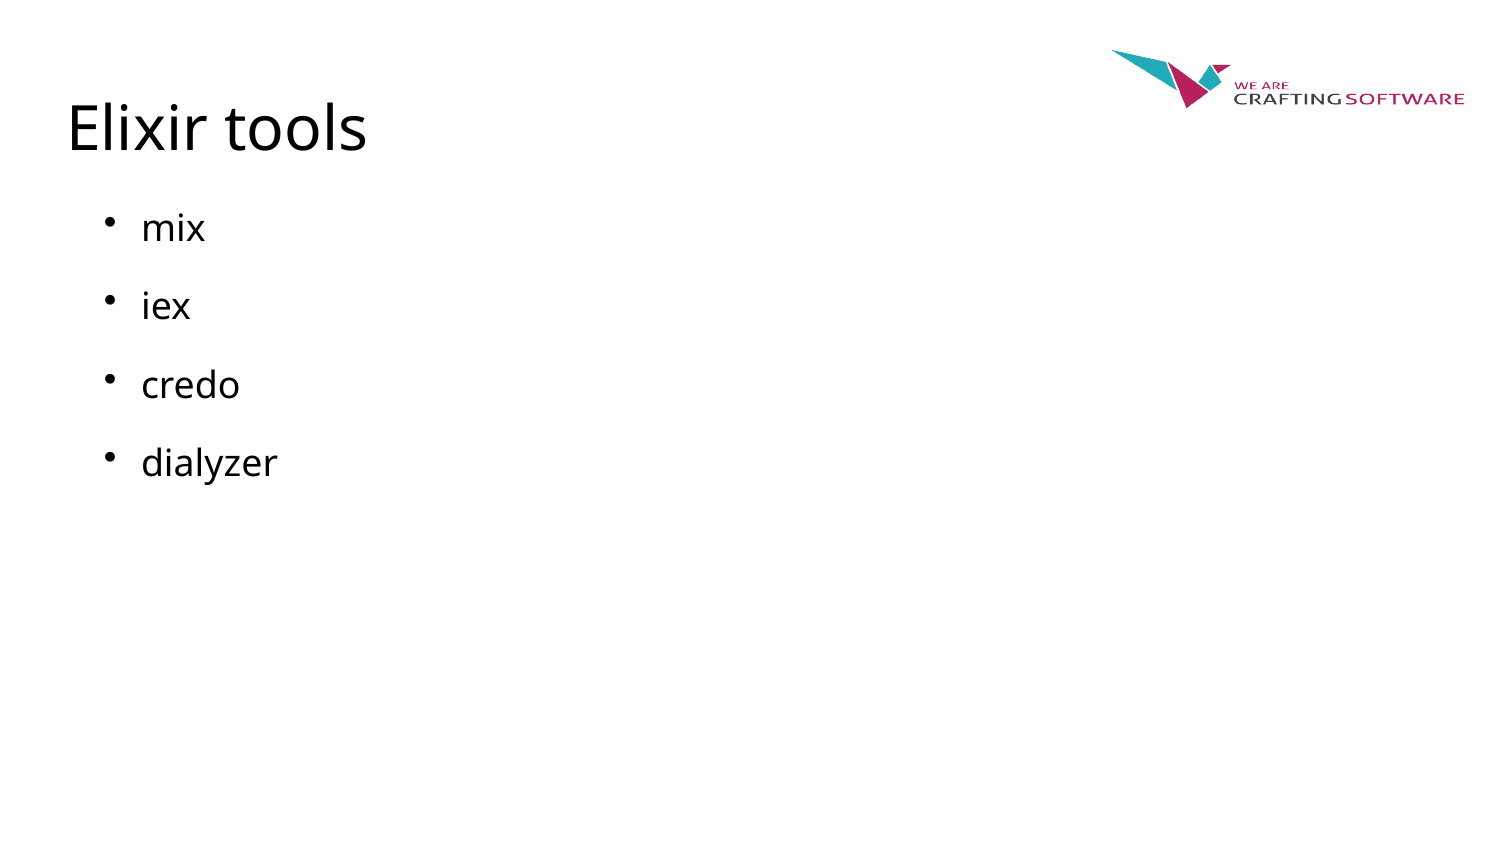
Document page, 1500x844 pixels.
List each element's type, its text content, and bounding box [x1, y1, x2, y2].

title Elixir tools [51, 72, 1449, 167]
list mix iex credo dialyzer [51, 189, 1449, 750]
picture [1094, 0, 1481, 163]
